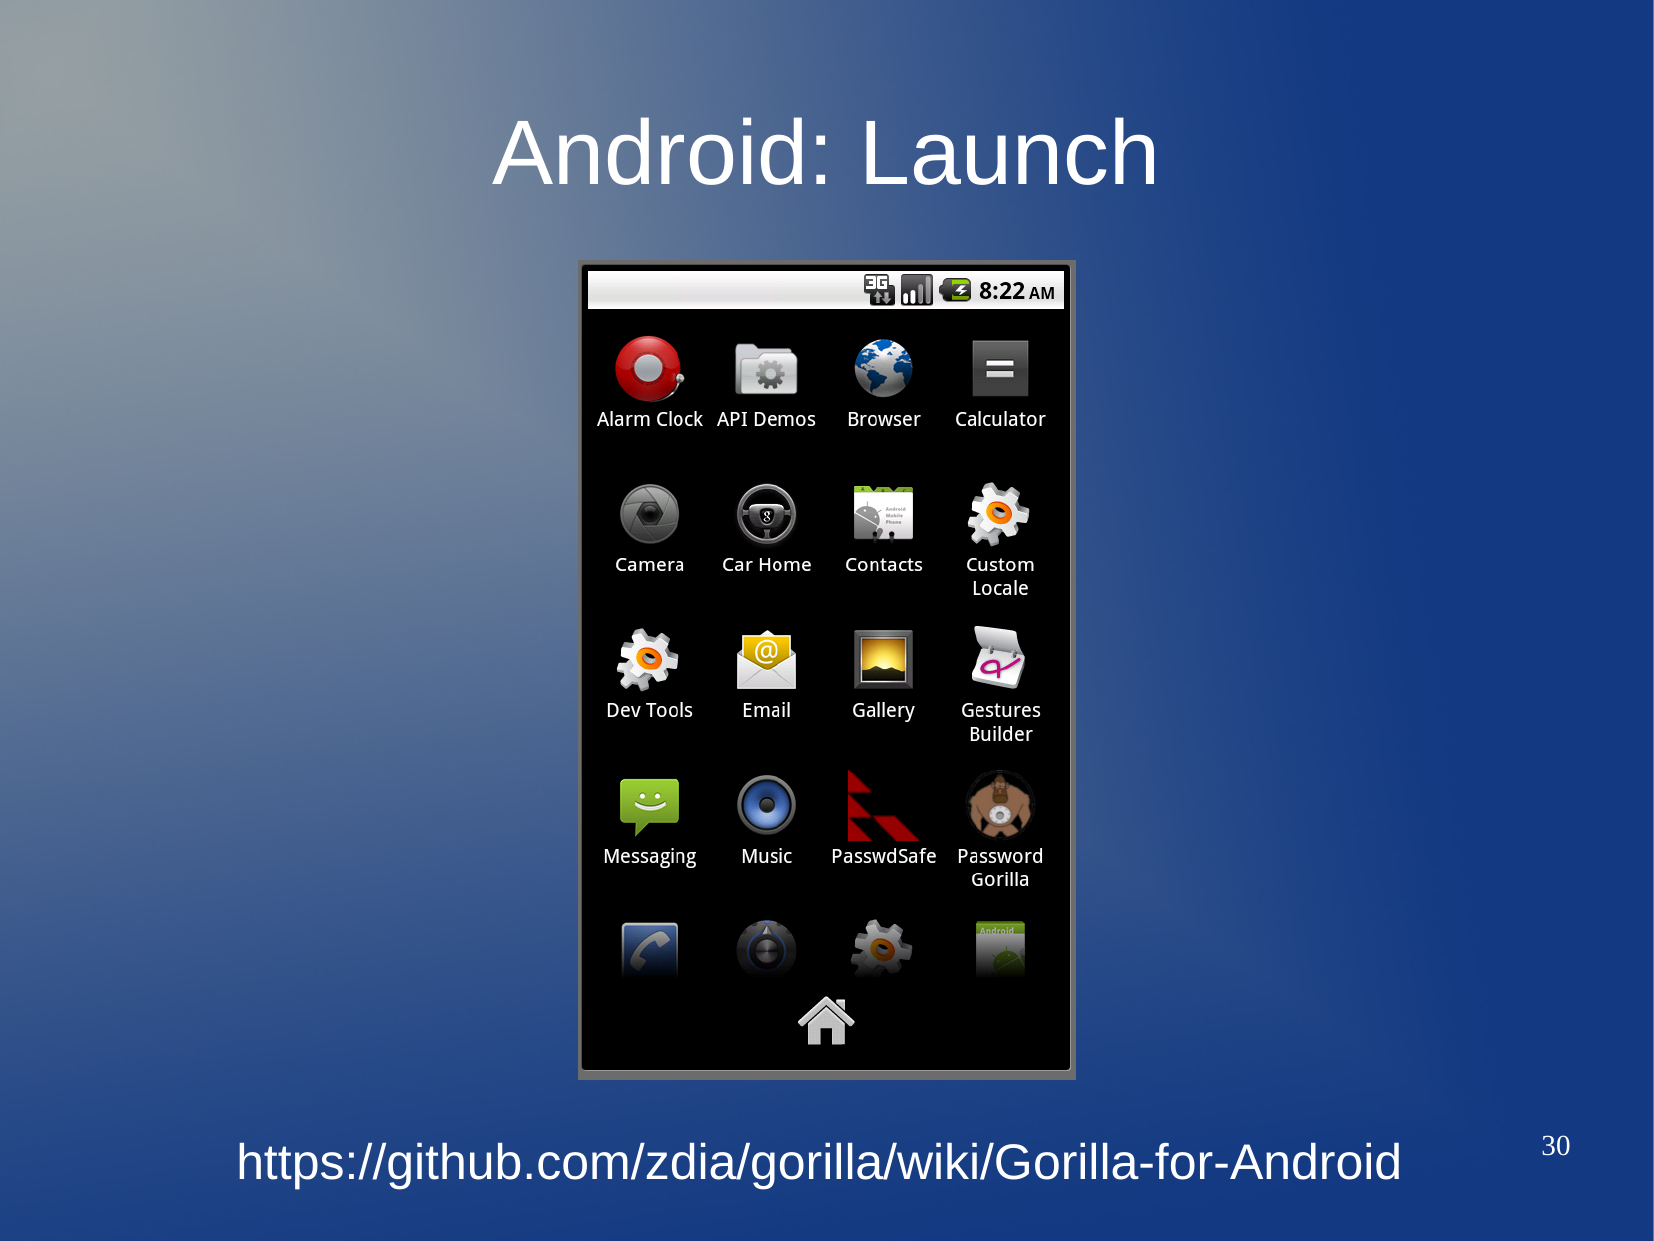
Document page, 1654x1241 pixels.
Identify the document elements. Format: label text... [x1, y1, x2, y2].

text_box https://github.com/zdia/gorilla/wiki/Gorilla-for-Android [236, 1133, 1418, 1190]
picture [0, 0, 1654, 1241]
title Android: Launch [82, 49, 1571, 257]
